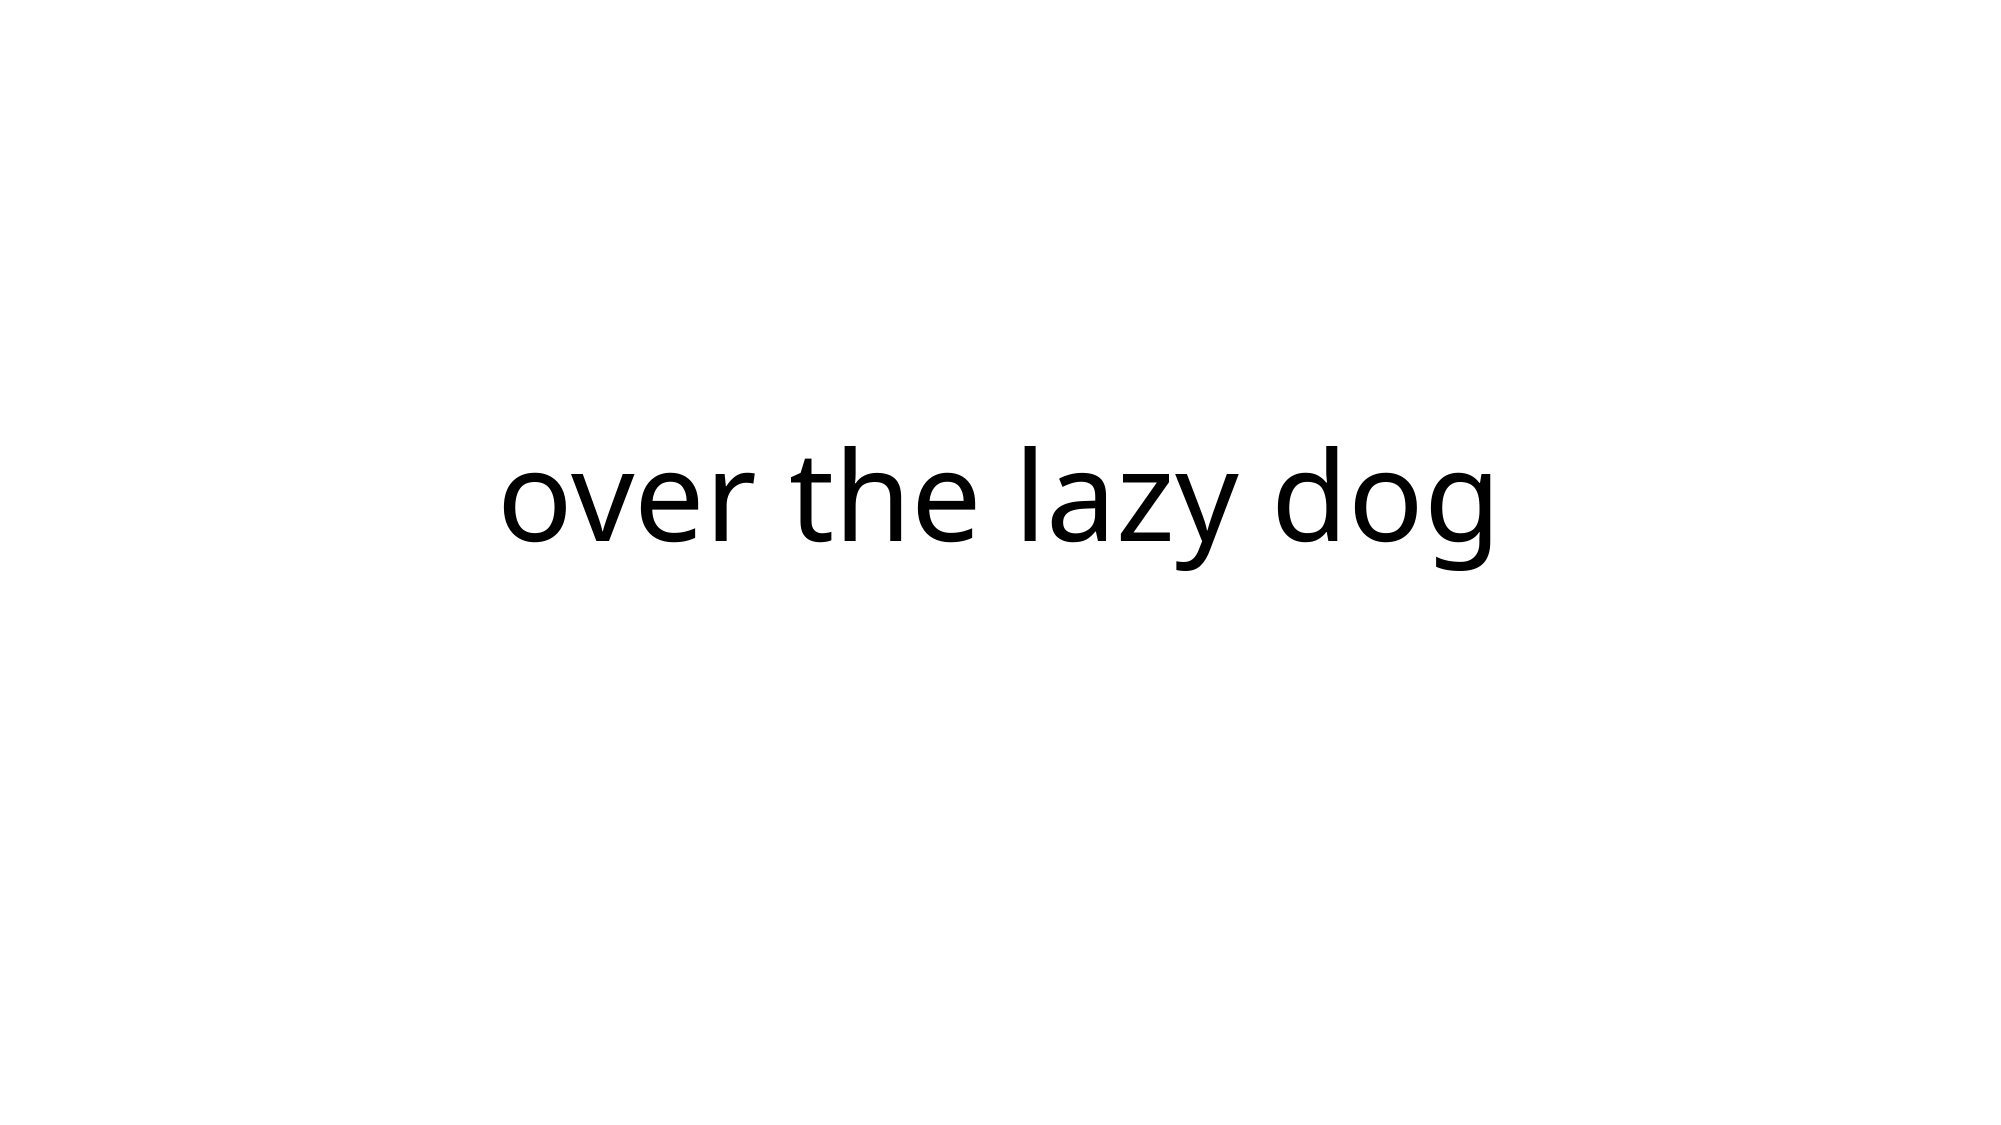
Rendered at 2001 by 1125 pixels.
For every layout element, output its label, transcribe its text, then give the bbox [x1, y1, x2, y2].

title over the lazy dog [249, 184, 1750, 576]
